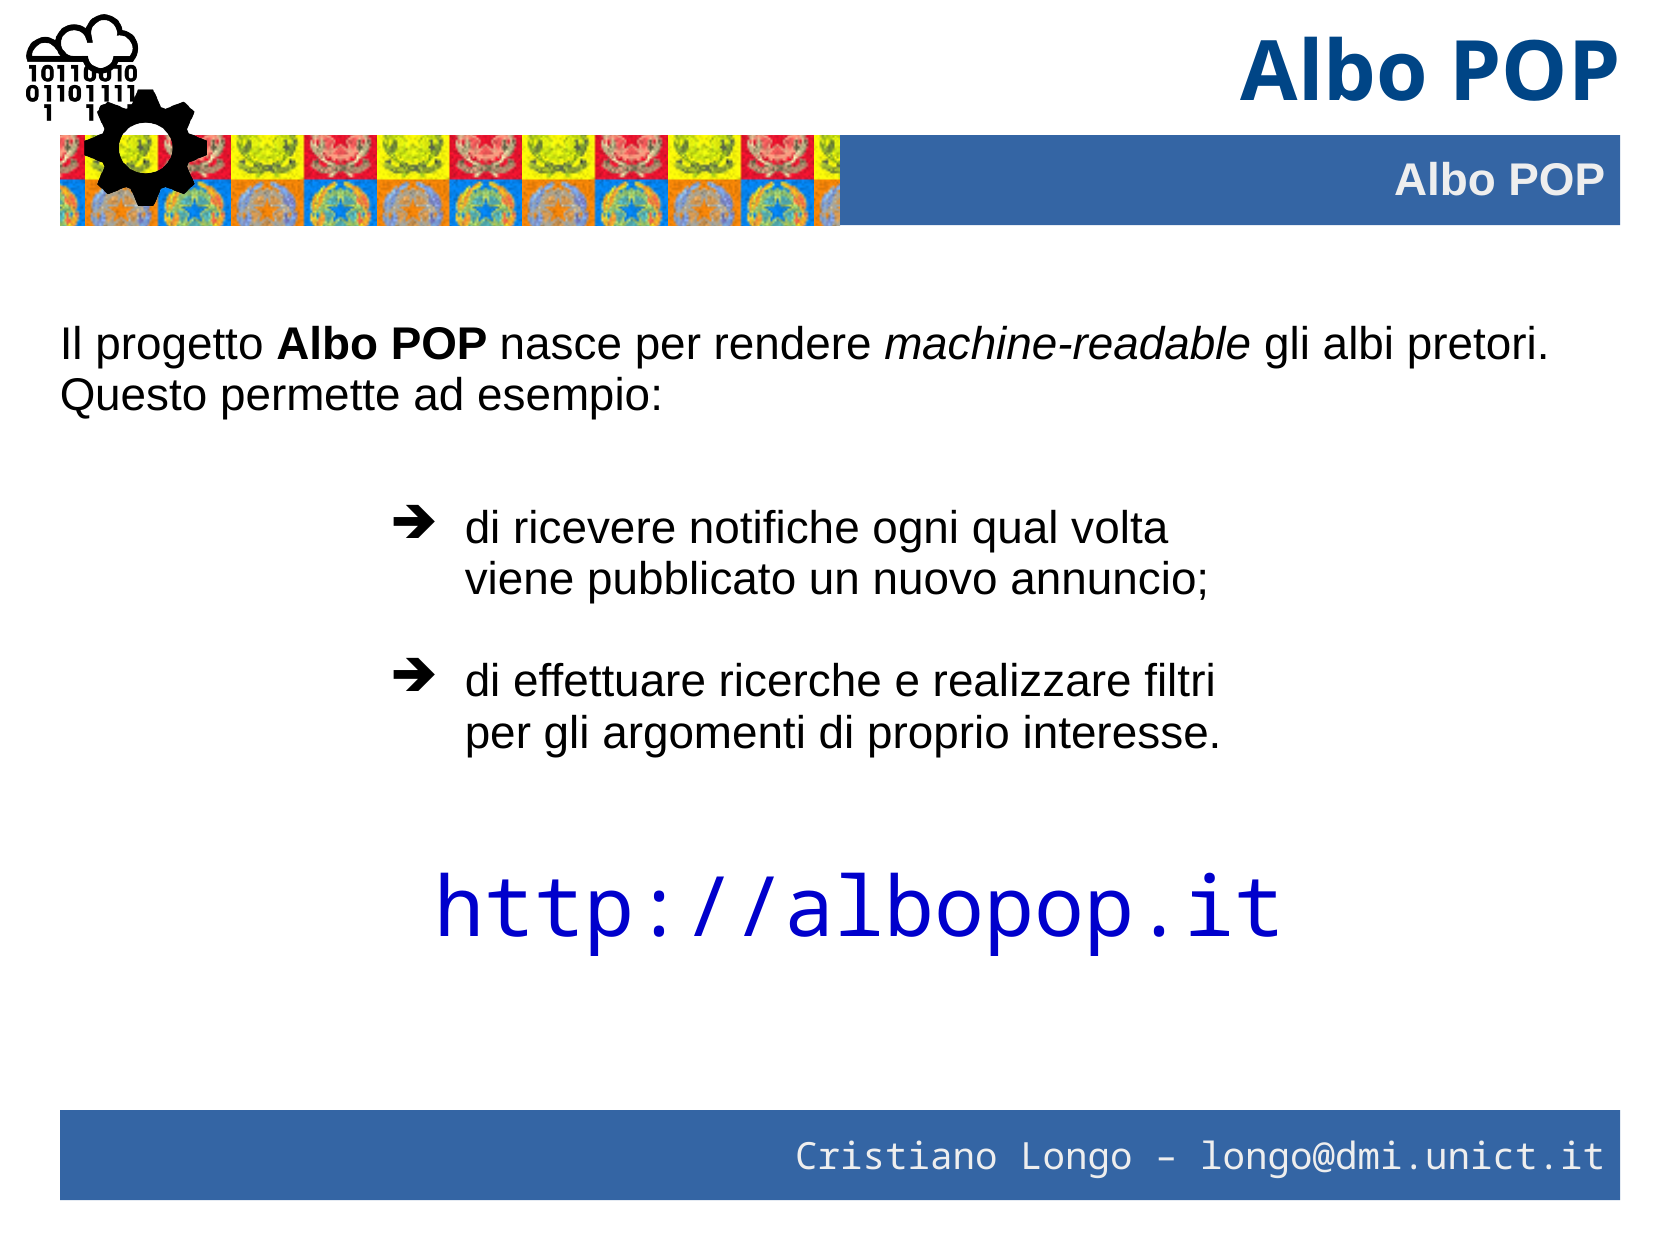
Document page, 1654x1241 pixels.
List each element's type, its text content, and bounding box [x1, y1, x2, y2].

picture [26, 14, 207, 206]
text_box di ricevere notifiche ogni qual volta viene pubblicato un nuovo annuncio; di effettuare ricerche e realizzare filtri per gli argomenti di proprio interesse. [375, 494, 1306, 771]
text_box Cristiano Longo – longo@dmi.unict.it [60, 1110, 1621, 1201]
text_box [60, 135, 840, 226]
text_box Albo POP [982, 4, 1636, 124]
text_box http://albopop.it [420, 840, 1321, 1044]
text_box Il progetto Albo POP nasce per rendere machine-readable gli albi pretori. Questo permette ad esempio: [45, 310, 1576, 428]
text_box Albo POP [840, 135, 1621, 226]
